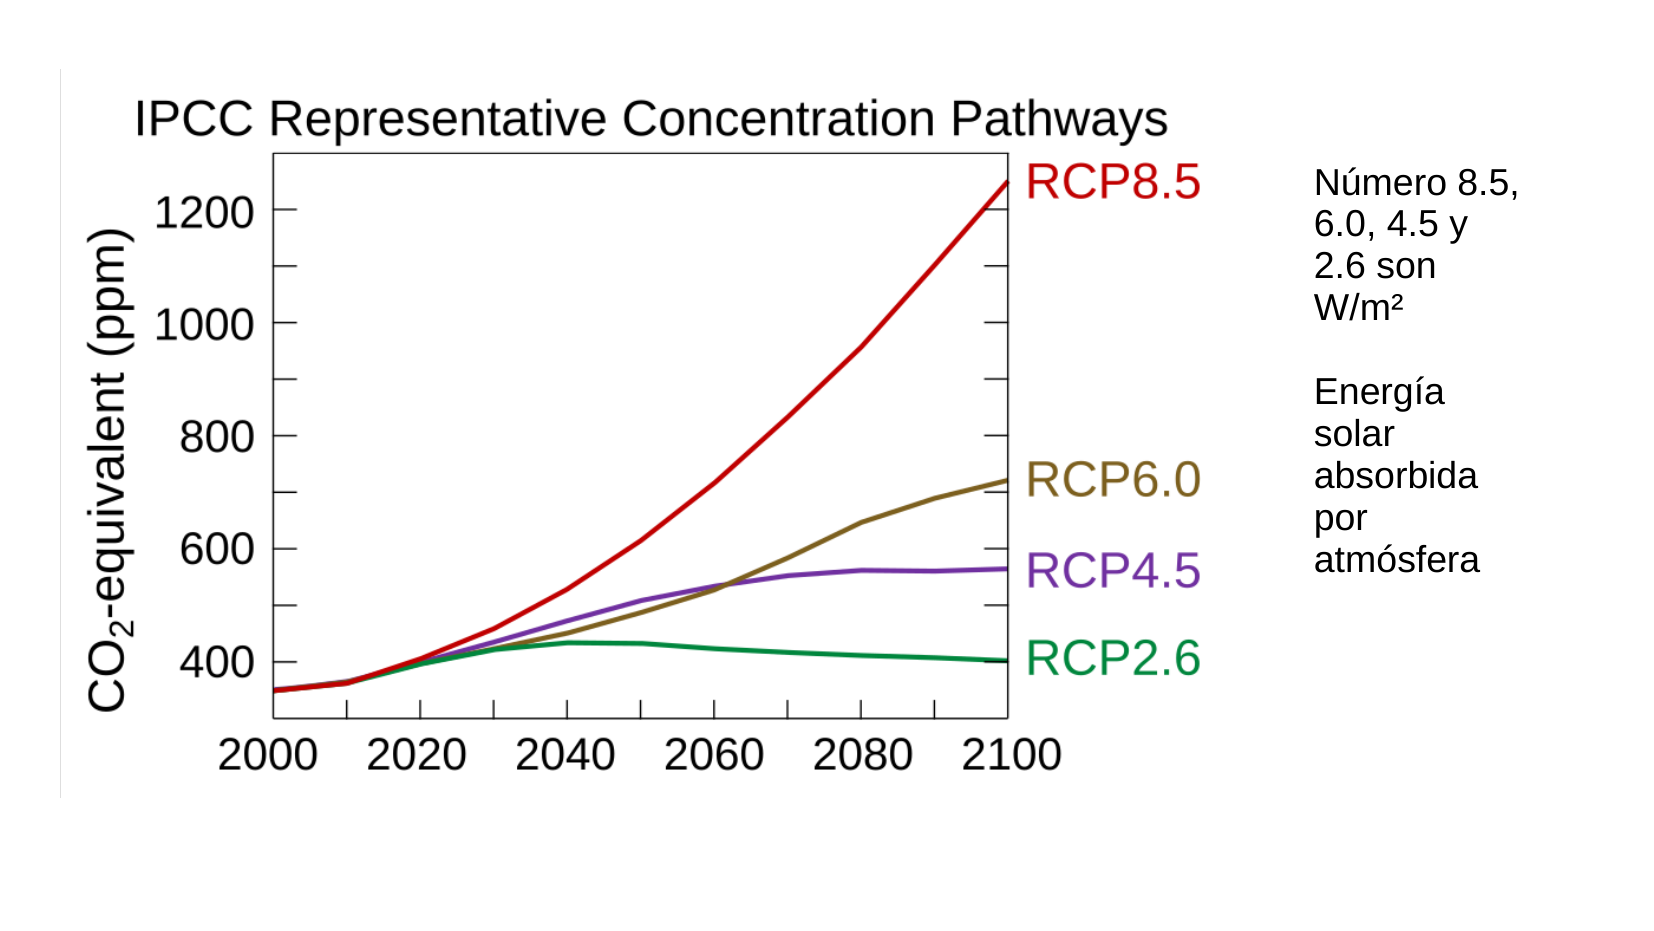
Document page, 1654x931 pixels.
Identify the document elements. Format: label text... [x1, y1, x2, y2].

text_box Número 8.5, 6.0, 4.5 y 2.6 son W/m² Energía solar absorbida por atmósfera [1299, 153, 1536, 673]
picture [59, 69, 1241, 798]
